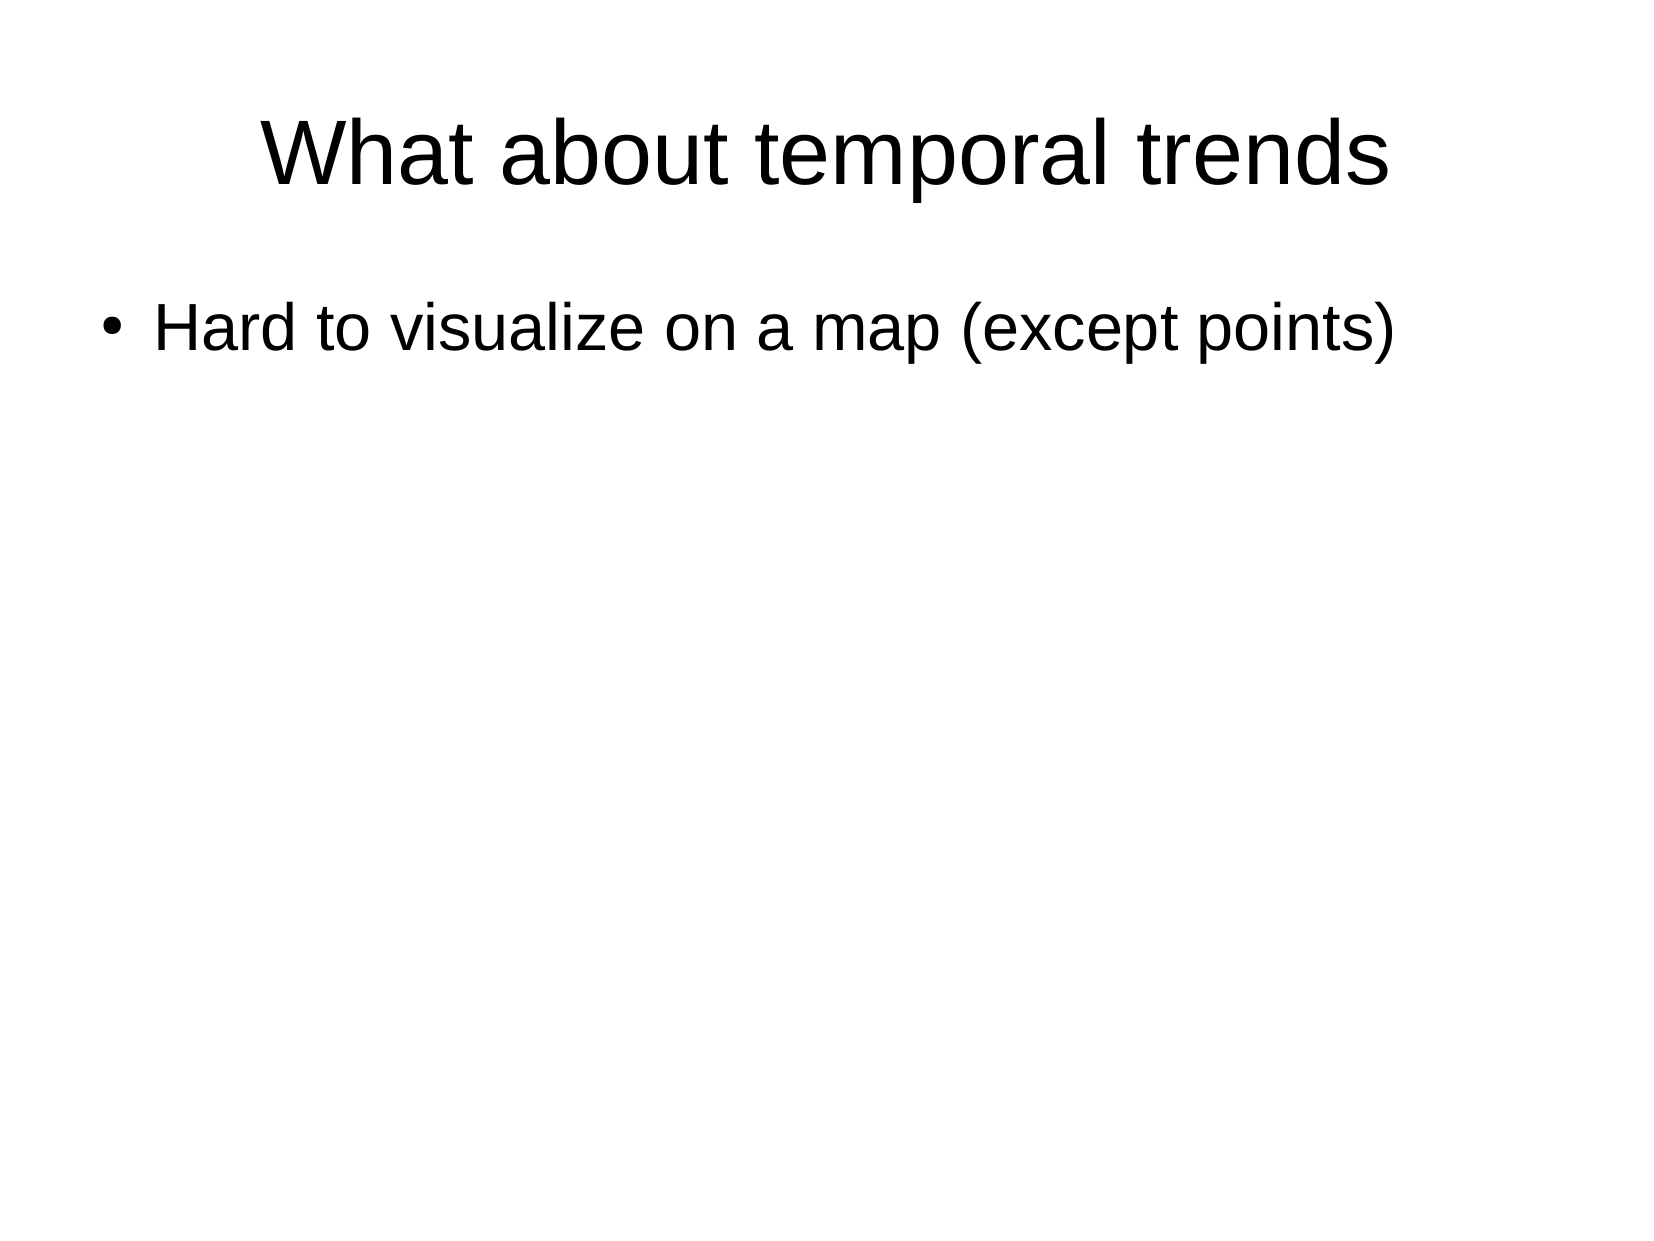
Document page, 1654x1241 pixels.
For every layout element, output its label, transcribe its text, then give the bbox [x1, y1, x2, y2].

title What about temporal trends [82, 49, 1571, 257]
list Hard to visualize on a map (except points) [82, 290, 1571, 1010]
